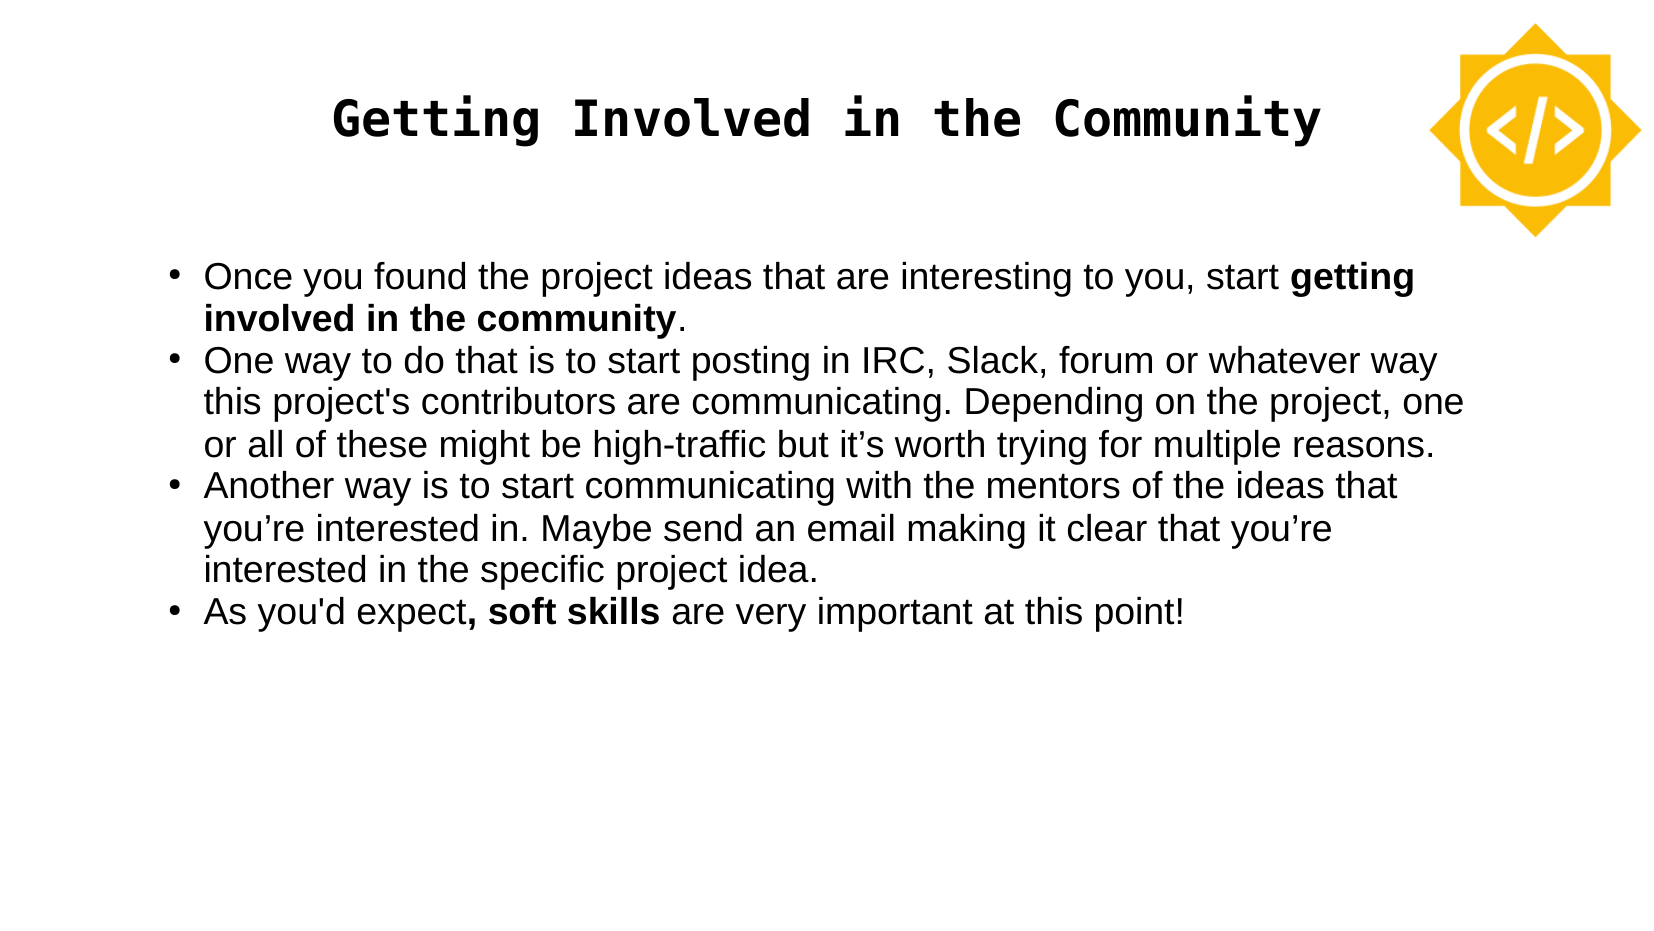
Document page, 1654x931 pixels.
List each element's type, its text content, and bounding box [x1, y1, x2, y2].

text_box Getting Involved in the Community [0, 82, 1654, 414]
text_box Once you found the project ideas that are interesting to you, start getting involved in the community. One way to do that is to start posting in IRC, Slack, forum or whatever way this project's contributors are communicating. Depending on the project, one or all of these might be high-traffic but it’s worth trying for multiple reasons. Another way is to start communicating with the mentors of the ideas that you’re interested in. Maybe send an email making it clear that you’re interested in the specific project idea. As you'd expect, soft skills are very important at this point! [153, 414, 1501, 804]
picture [1429, 23, 1642, 82]
